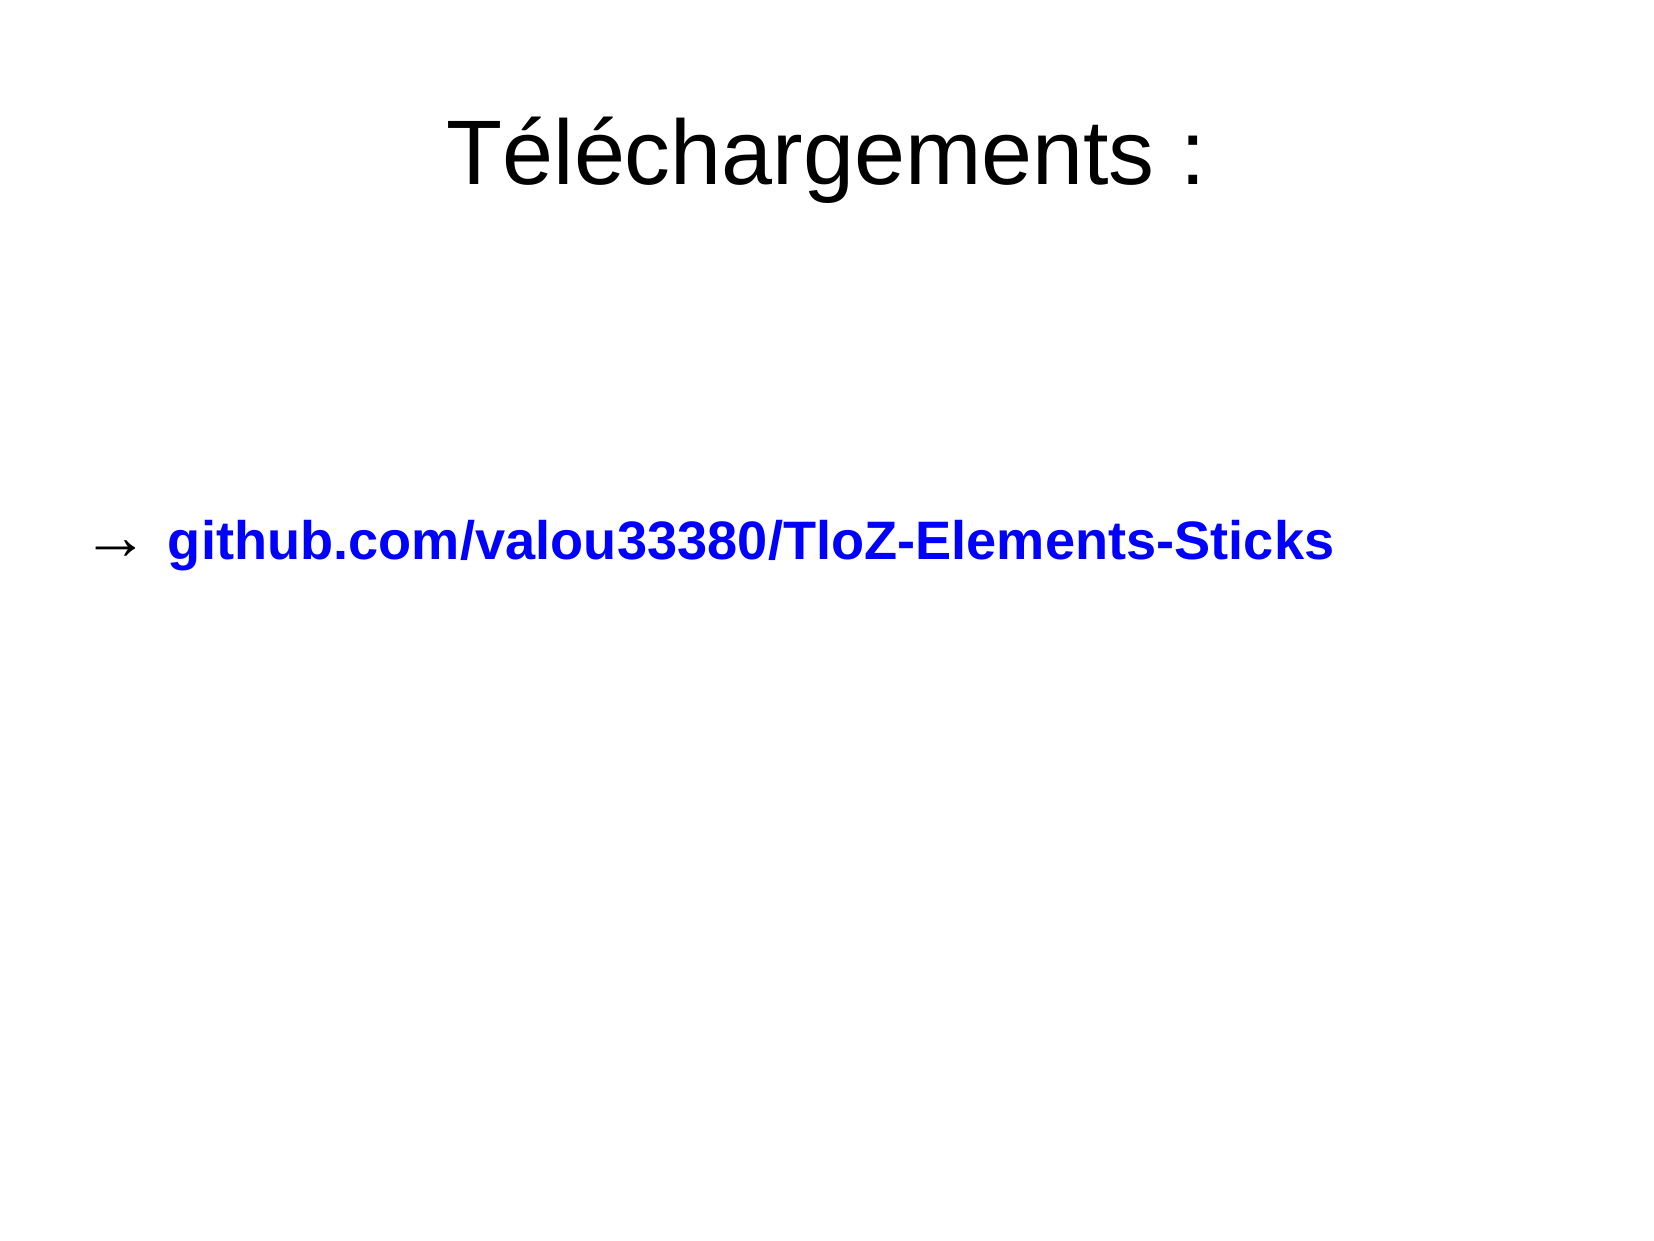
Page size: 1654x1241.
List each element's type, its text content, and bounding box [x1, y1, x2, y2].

title Téléchargements : [82, 49, 1571, 257]
list → github.com/valou33380/TloZ-Elements-Sticks [82, 290, 1571, 1010]
